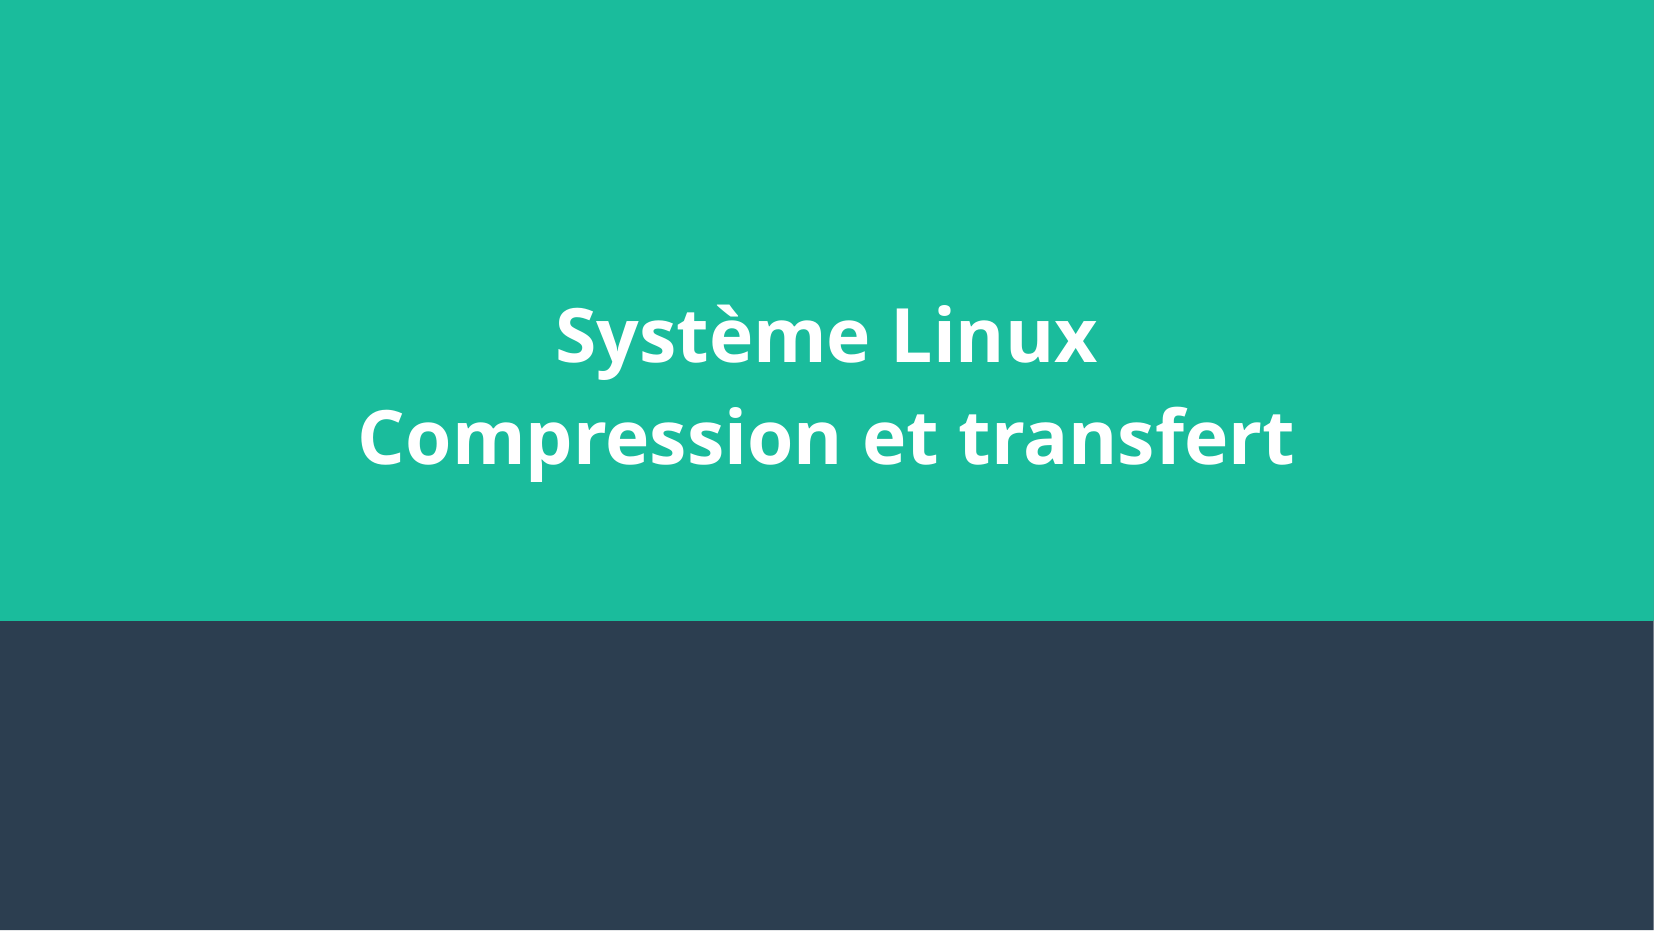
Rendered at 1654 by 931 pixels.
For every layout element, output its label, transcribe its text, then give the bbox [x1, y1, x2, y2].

subtitle Système Linux Compression et transfert [59, 110, 1595, 658]
